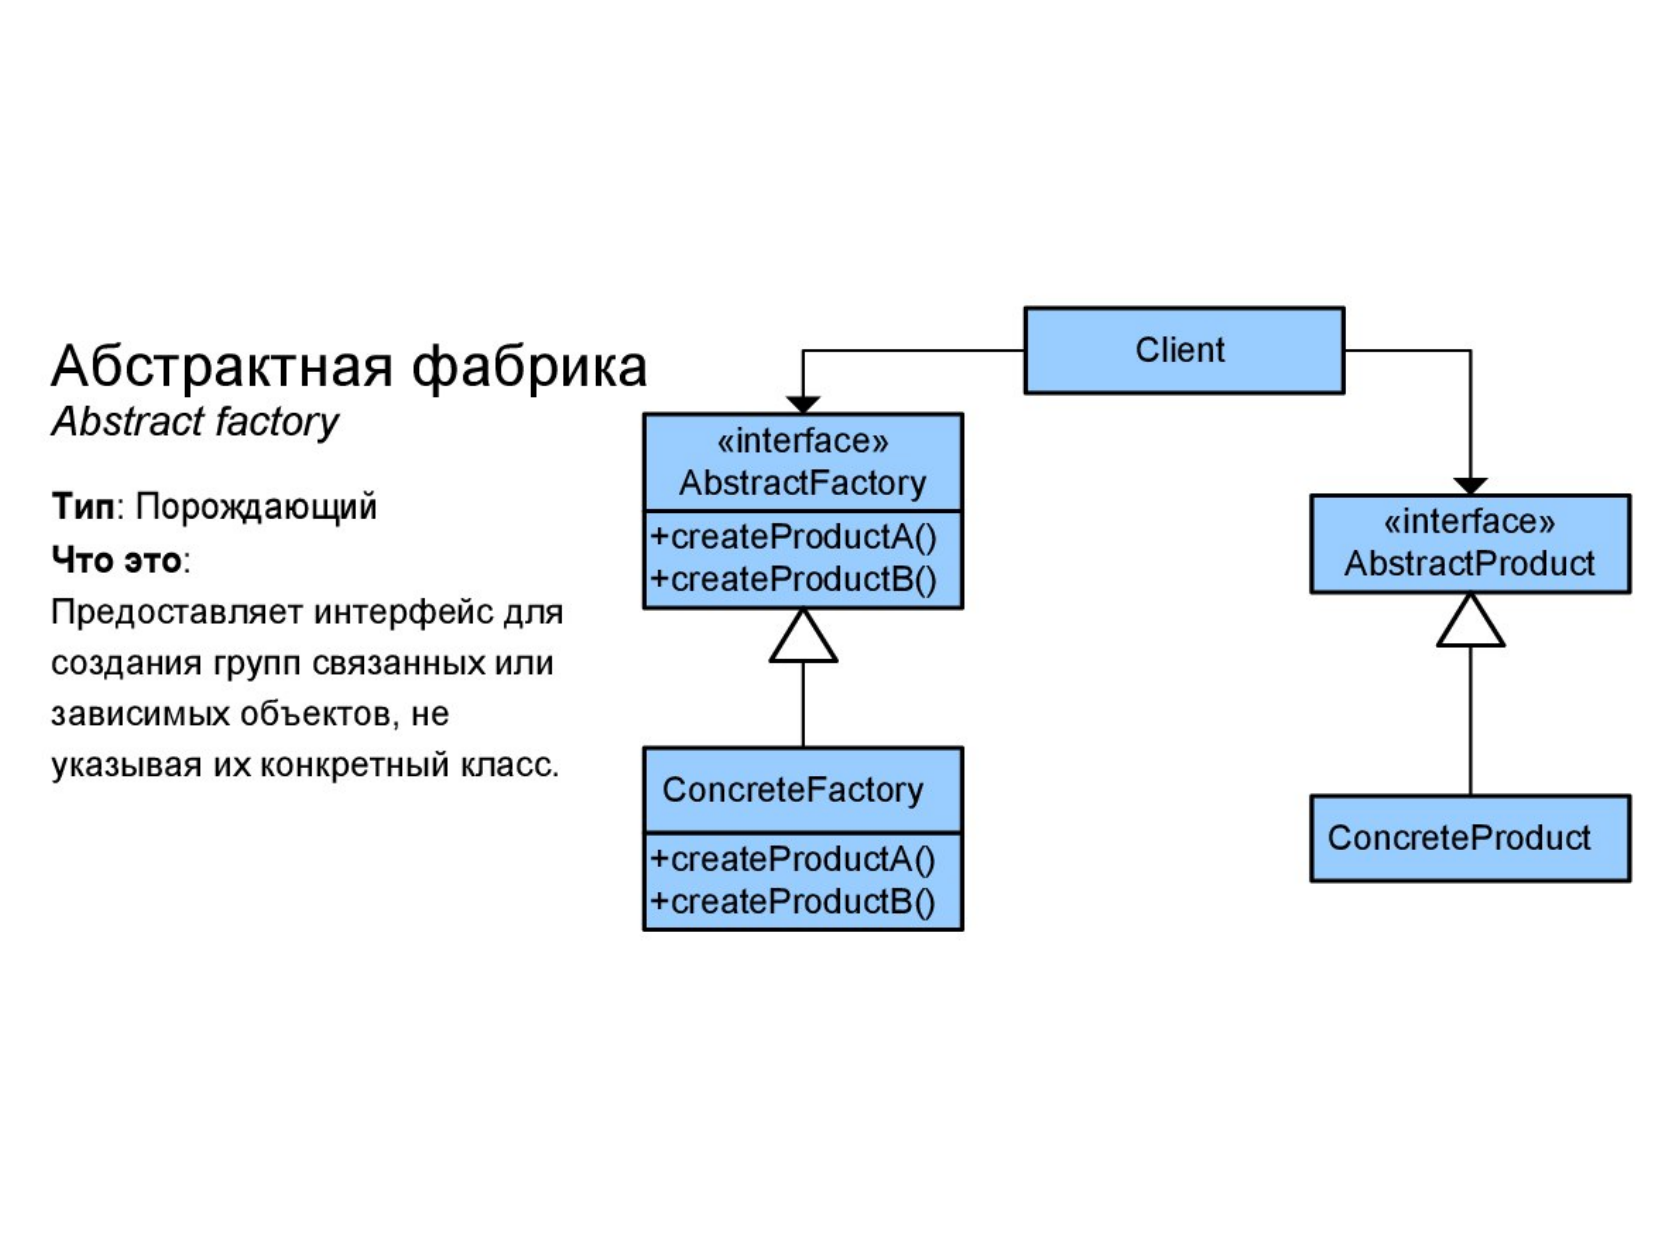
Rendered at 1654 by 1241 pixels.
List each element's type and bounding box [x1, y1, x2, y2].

picture [7, 273, 1654, 973]
